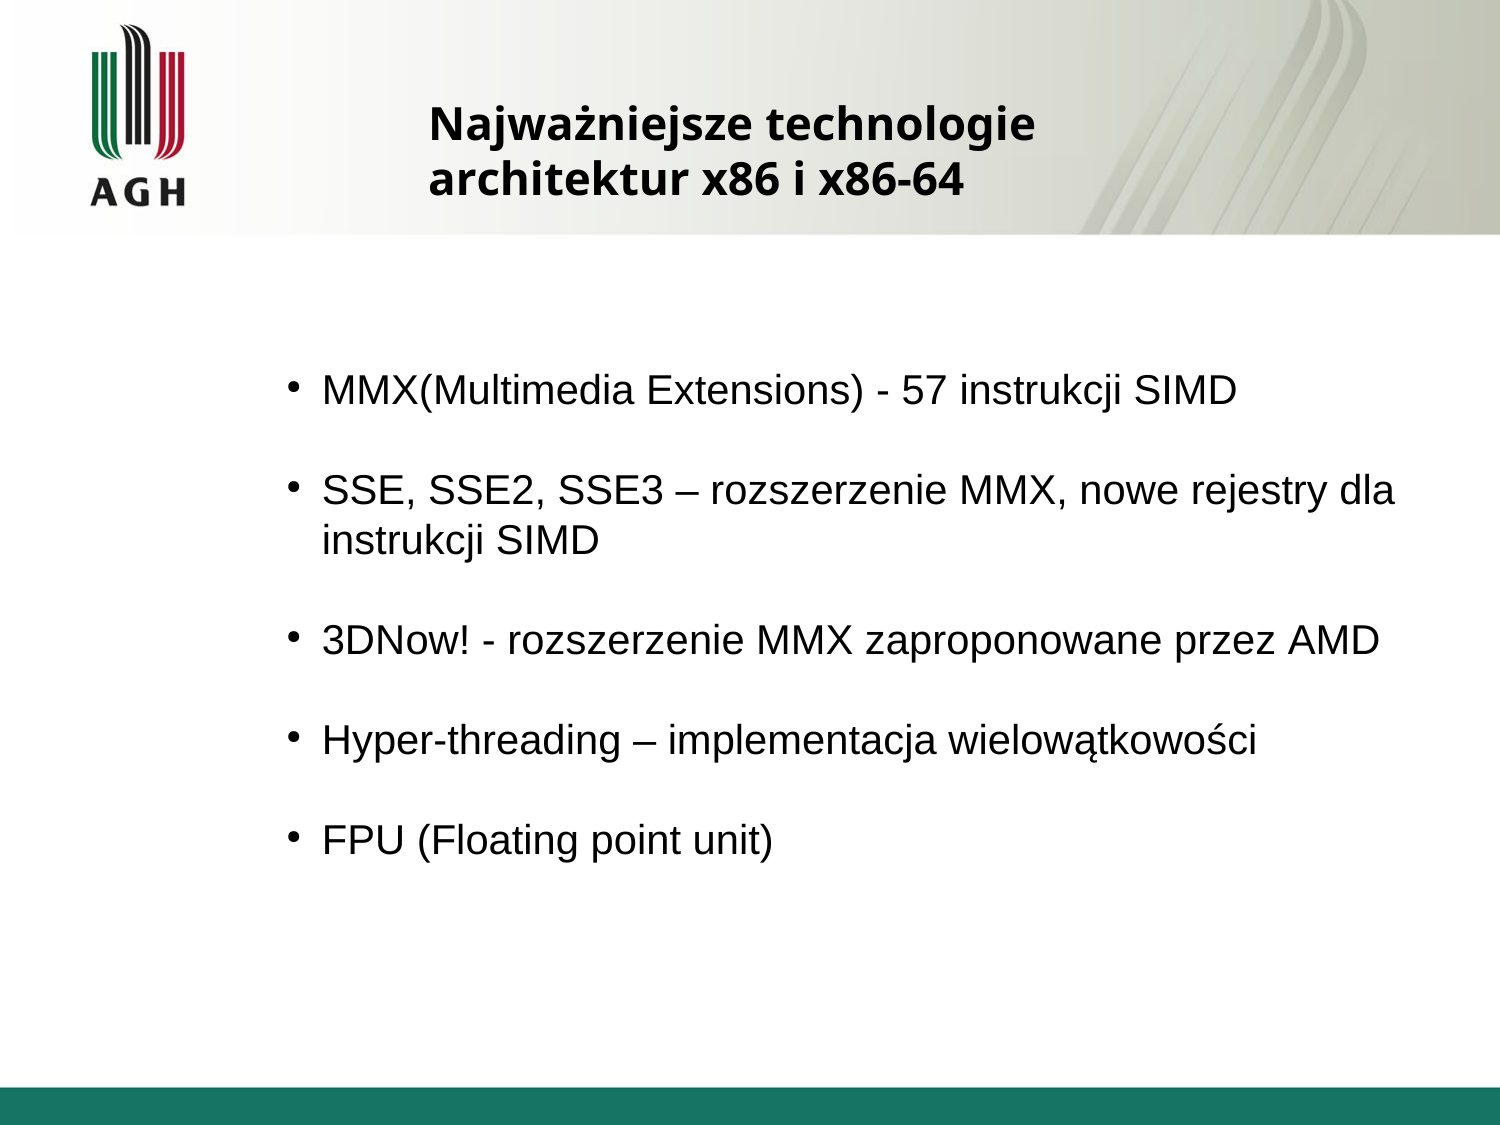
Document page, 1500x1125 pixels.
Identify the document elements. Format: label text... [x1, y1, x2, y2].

title Najważniejsze technologie architektur x86 i x86-64 [413, 87, 1394, 213]
picture [0, 0, 1500, 1125]
text_box MMX(Multimedia Extensions) - 57 instrukcji SIMD SSE, SSE2, SSE3 – rozszerzenie MMX, nowe rejestry dla instrukcji SIMD 3DNow! - rozszerzenie MMX zaproponowane przez AMD Hyper-threading – implementacja wielowątkowości FPU (Floating point unit) [200, 295, 1489, 871]
